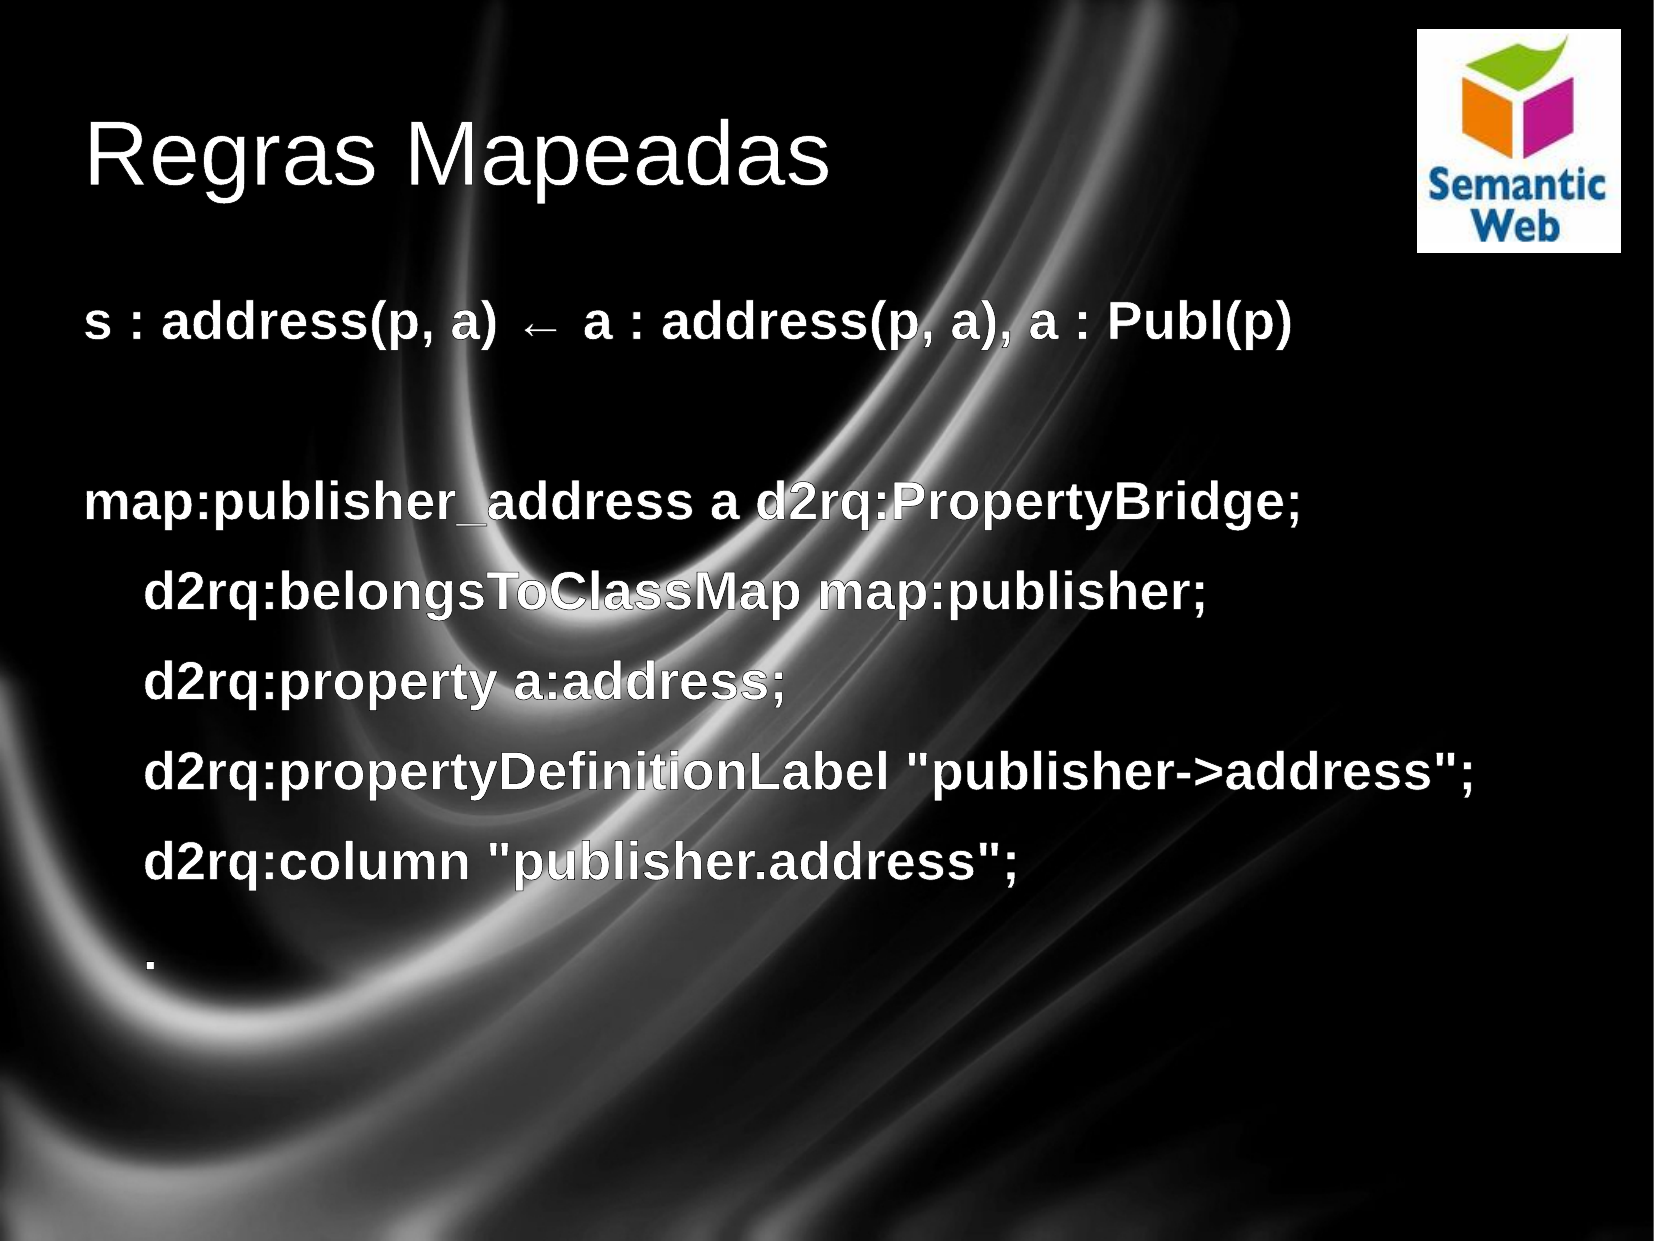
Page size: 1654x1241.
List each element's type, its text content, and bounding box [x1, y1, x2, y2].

title Regras Mapeadas [82, 49, 1359, 257]
picture [0, 0, 1654, 1241]
list s : address(p, a) ← a : address(p, a), a : Publ(p) map:publisher_address a d2rq:PropertyBridge; d2rq:belongsToClassMap map:publisher; d2rq:property a:address; d2rq:propertyDefinitionLabel "publisher->address"; d2rq:column "publisher.address"; . [82, 290, 1571, 1109]
